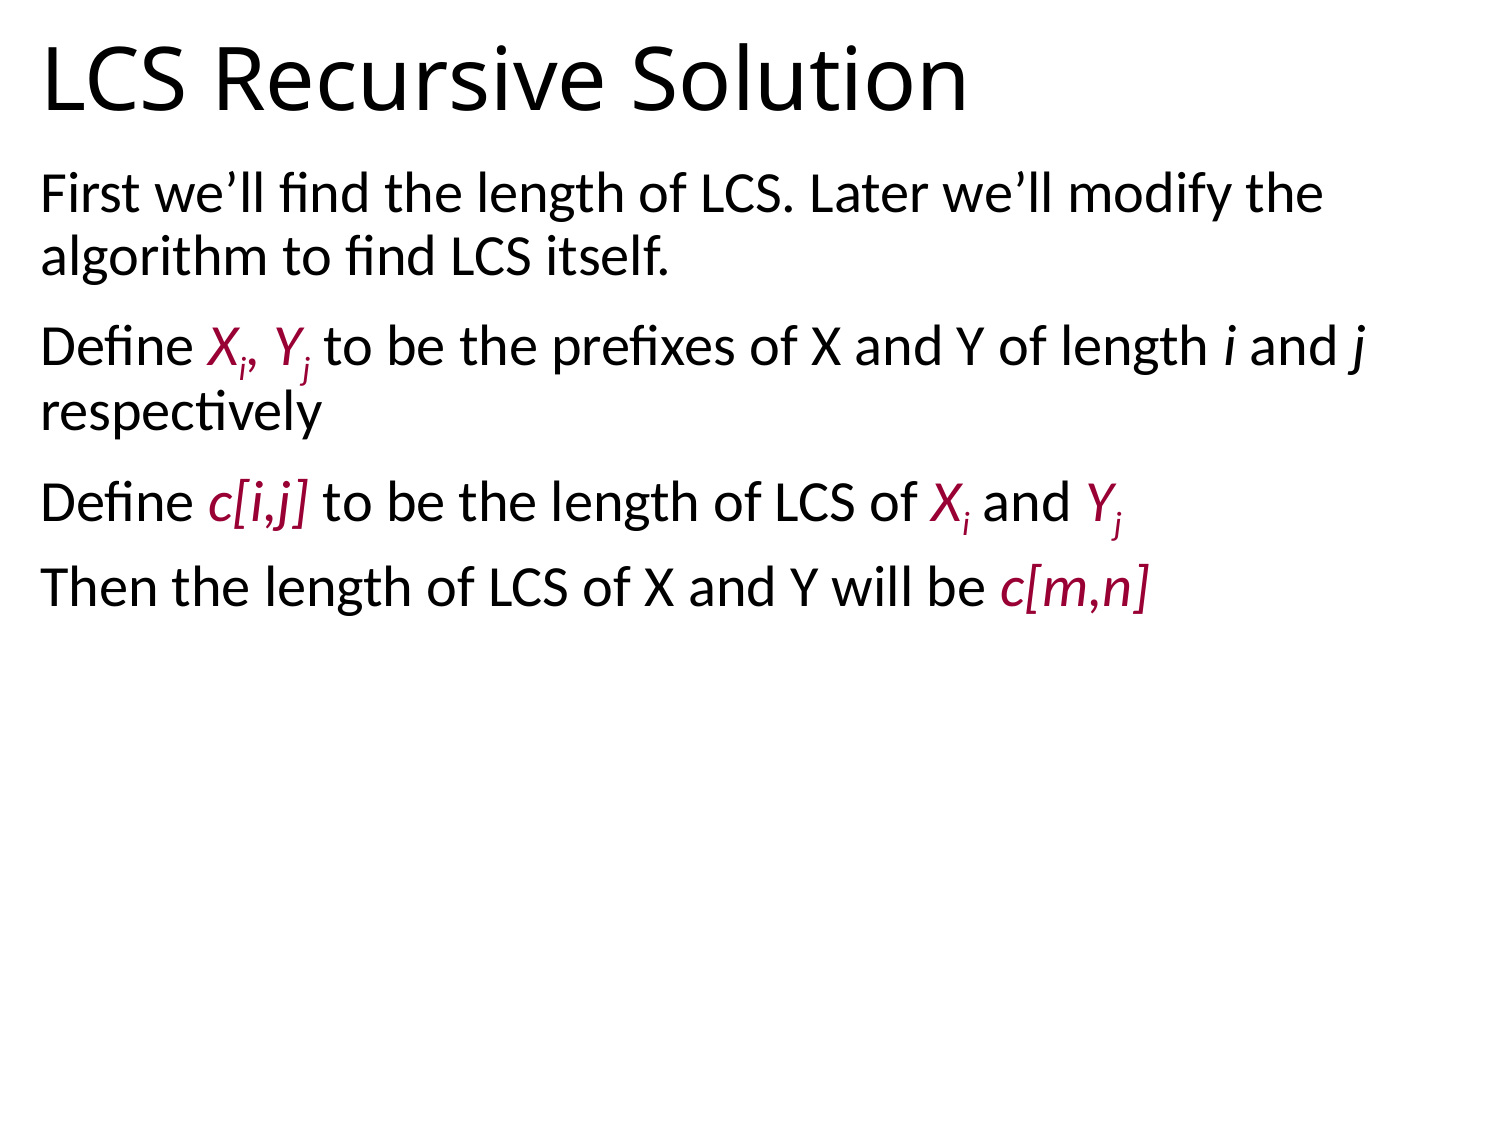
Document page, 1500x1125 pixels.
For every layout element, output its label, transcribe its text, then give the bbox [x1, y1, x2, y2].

title LCS Recursive Solution [25, 26, 1469, 138]
list First we’ll find the length of LCS. Later we’ll modify the algorithm to find LCS itself. Define Xi, Yj to be the prefixes of X and Y of length i and j respectively Define c[i,j] to be the length of LCS of Xi and Yj Then the length of LCS of X and Y will be c[m,n] [25, 154, 1469, 1014]
